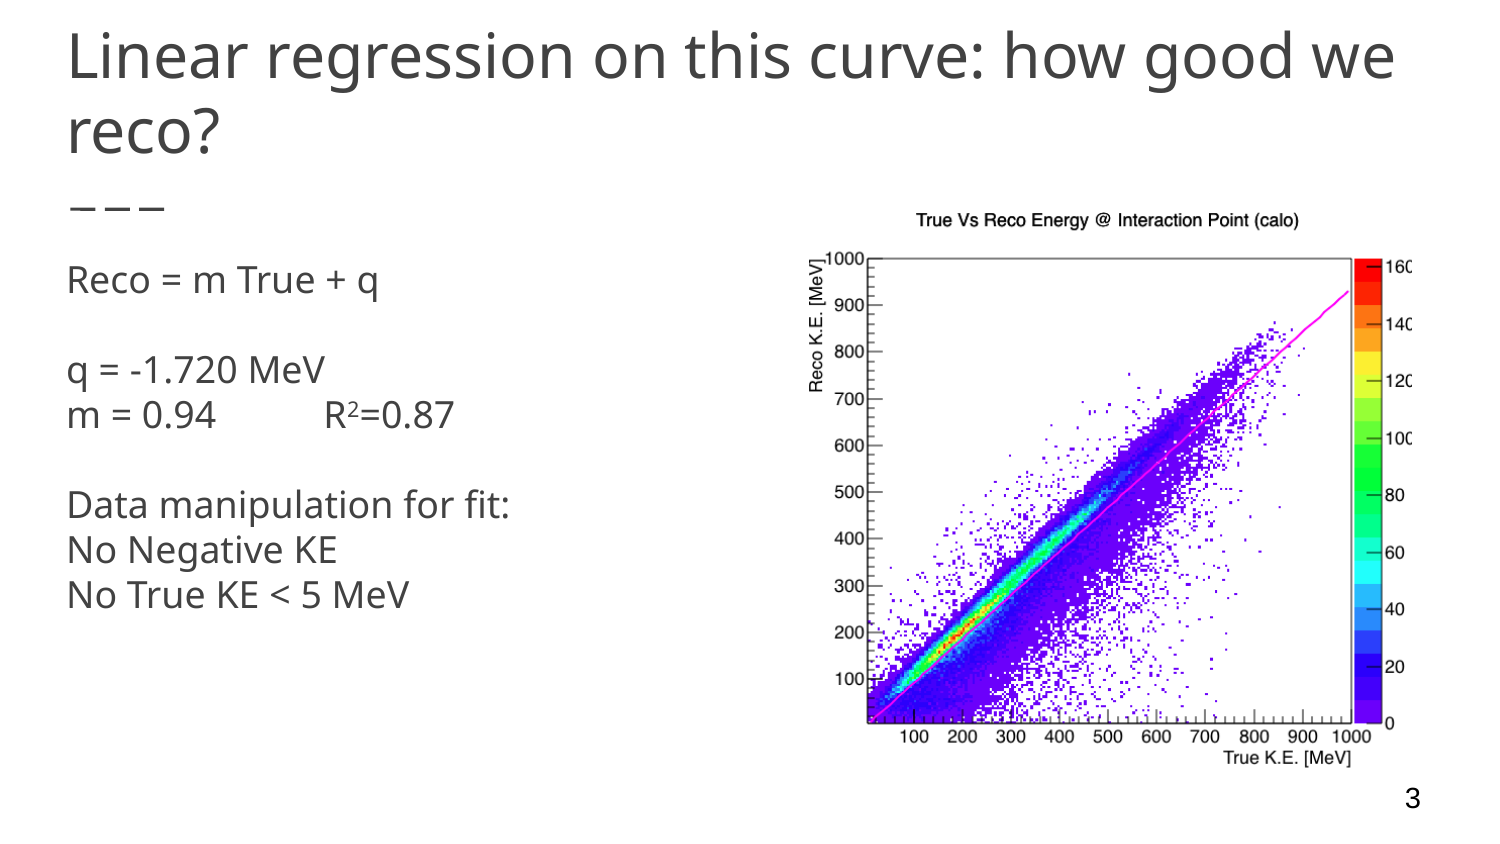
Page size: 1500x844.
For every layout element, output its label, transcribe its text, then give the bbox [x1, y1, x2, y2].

picture [808, 201, 1412, 782]
list Reco = m True + q q = -1.720 MeV m = 0.94 R2=0.87 Data manipulation for fit: No Negative KE No True KE < 5 MeV [51, 240, 764, 750]
title Linear regression on this curve: how good we reco? [51, 61, 1449, 182]
slide_number <number> [1389, 764, 1480, 830]
